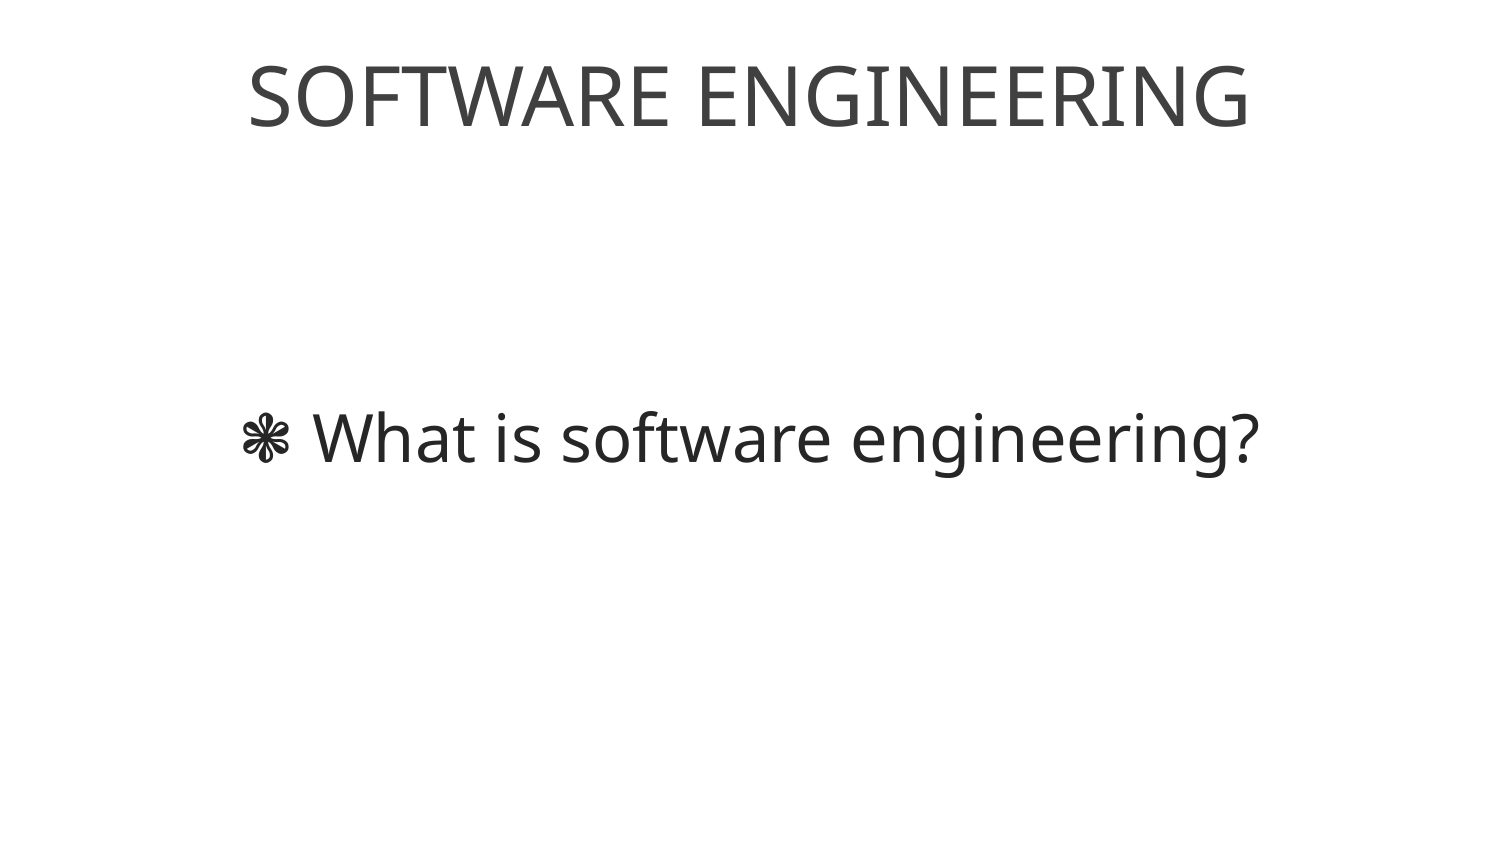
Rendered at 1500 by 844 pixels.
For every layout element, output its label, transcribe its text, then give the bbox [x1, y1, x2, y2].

title Software engineering [75, 23, 1425, 164]
list ❃ What is software engineering? [75, 196, 1425, 676]
